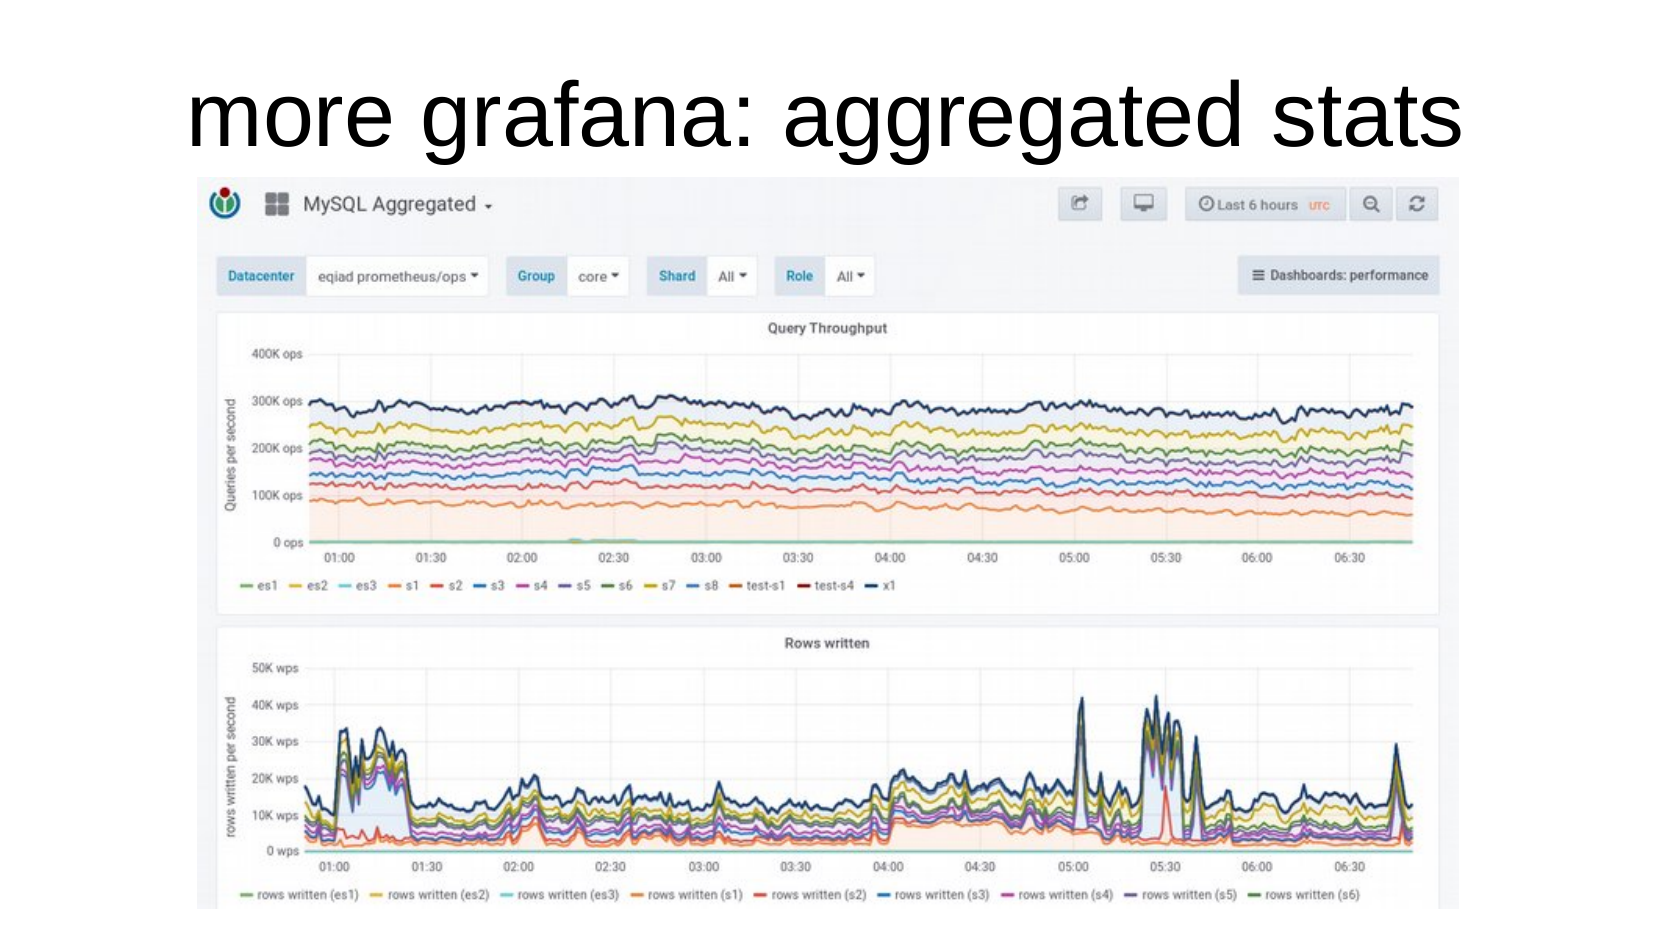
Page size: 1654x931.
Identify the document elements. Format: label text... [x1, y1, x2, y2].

title more grafana: aggregated stats [82, 37, 1571, 193]
picture [197, 177, 1459, 909]
